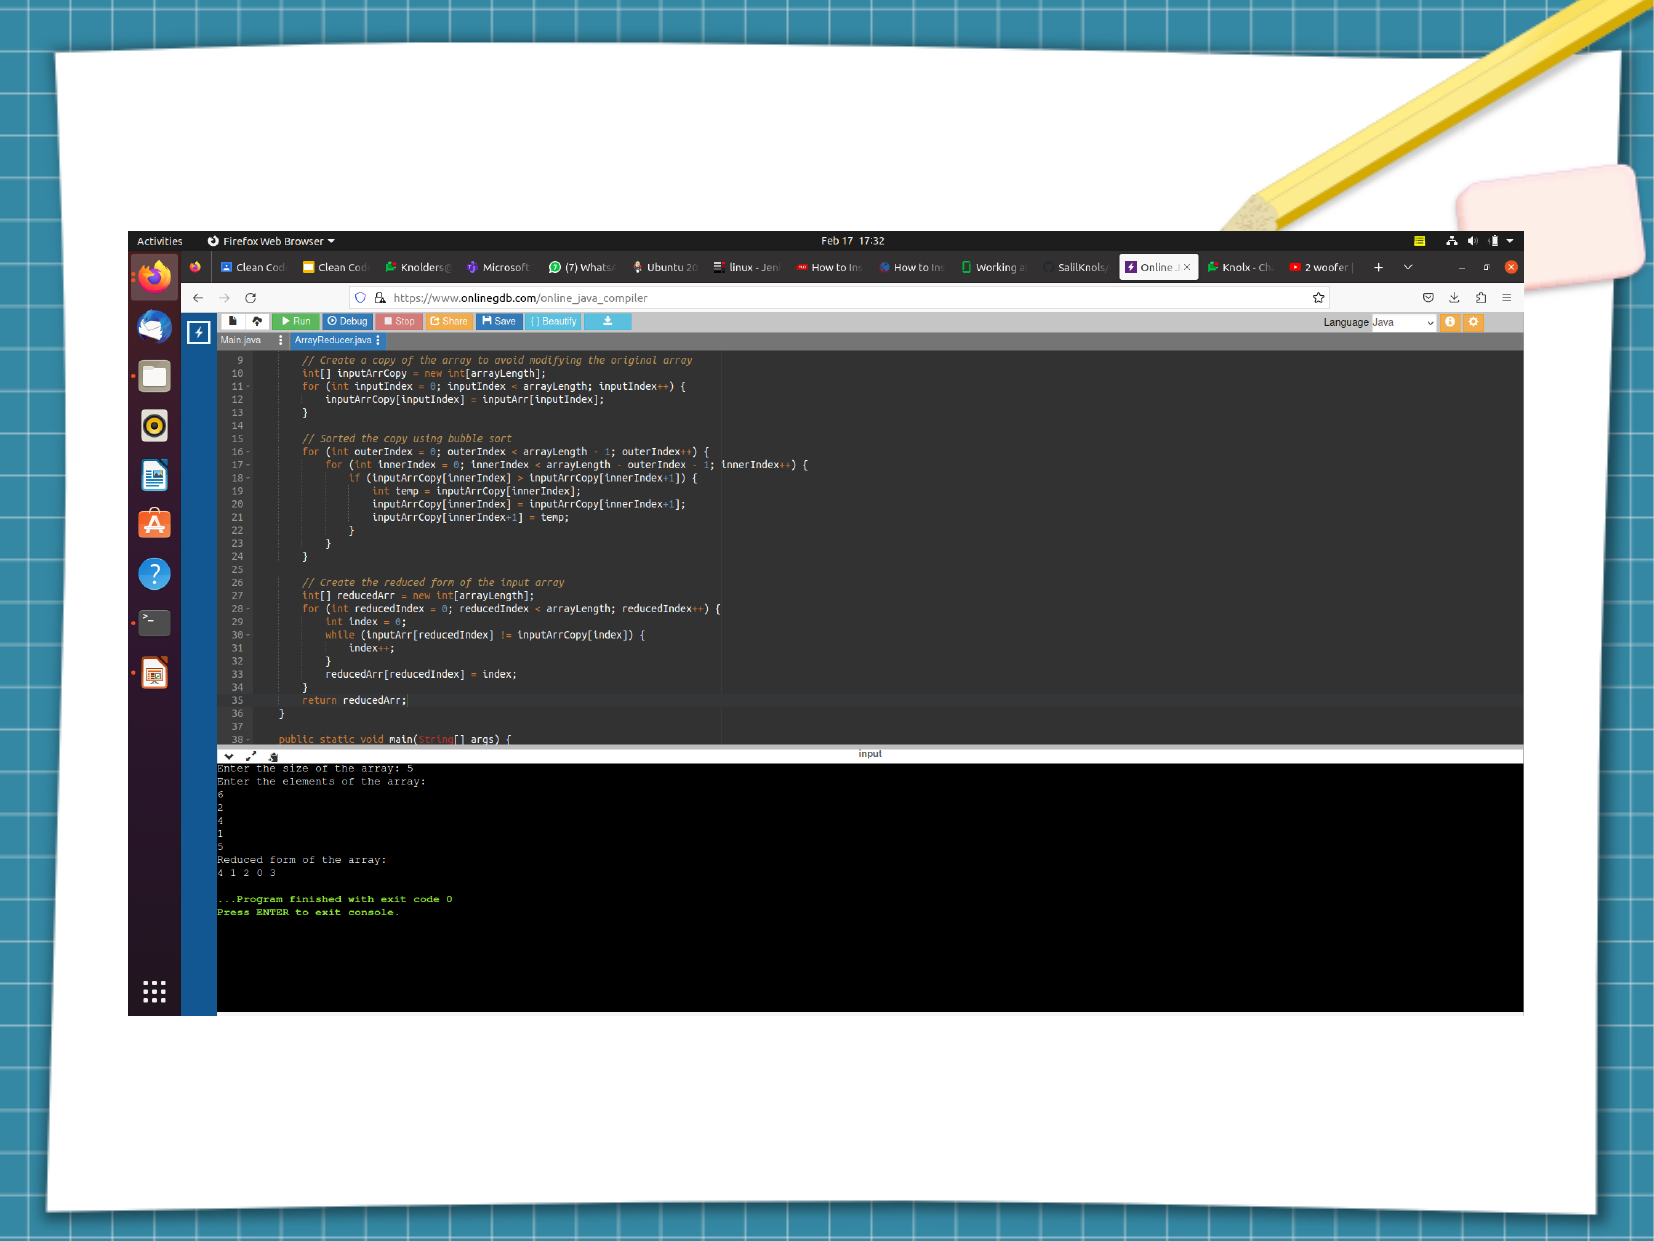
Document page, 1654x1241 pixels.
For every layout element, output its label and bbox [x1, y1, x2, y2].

title [82, 49, 1571, 257]
picture [0, 0, 1654, 1241]
